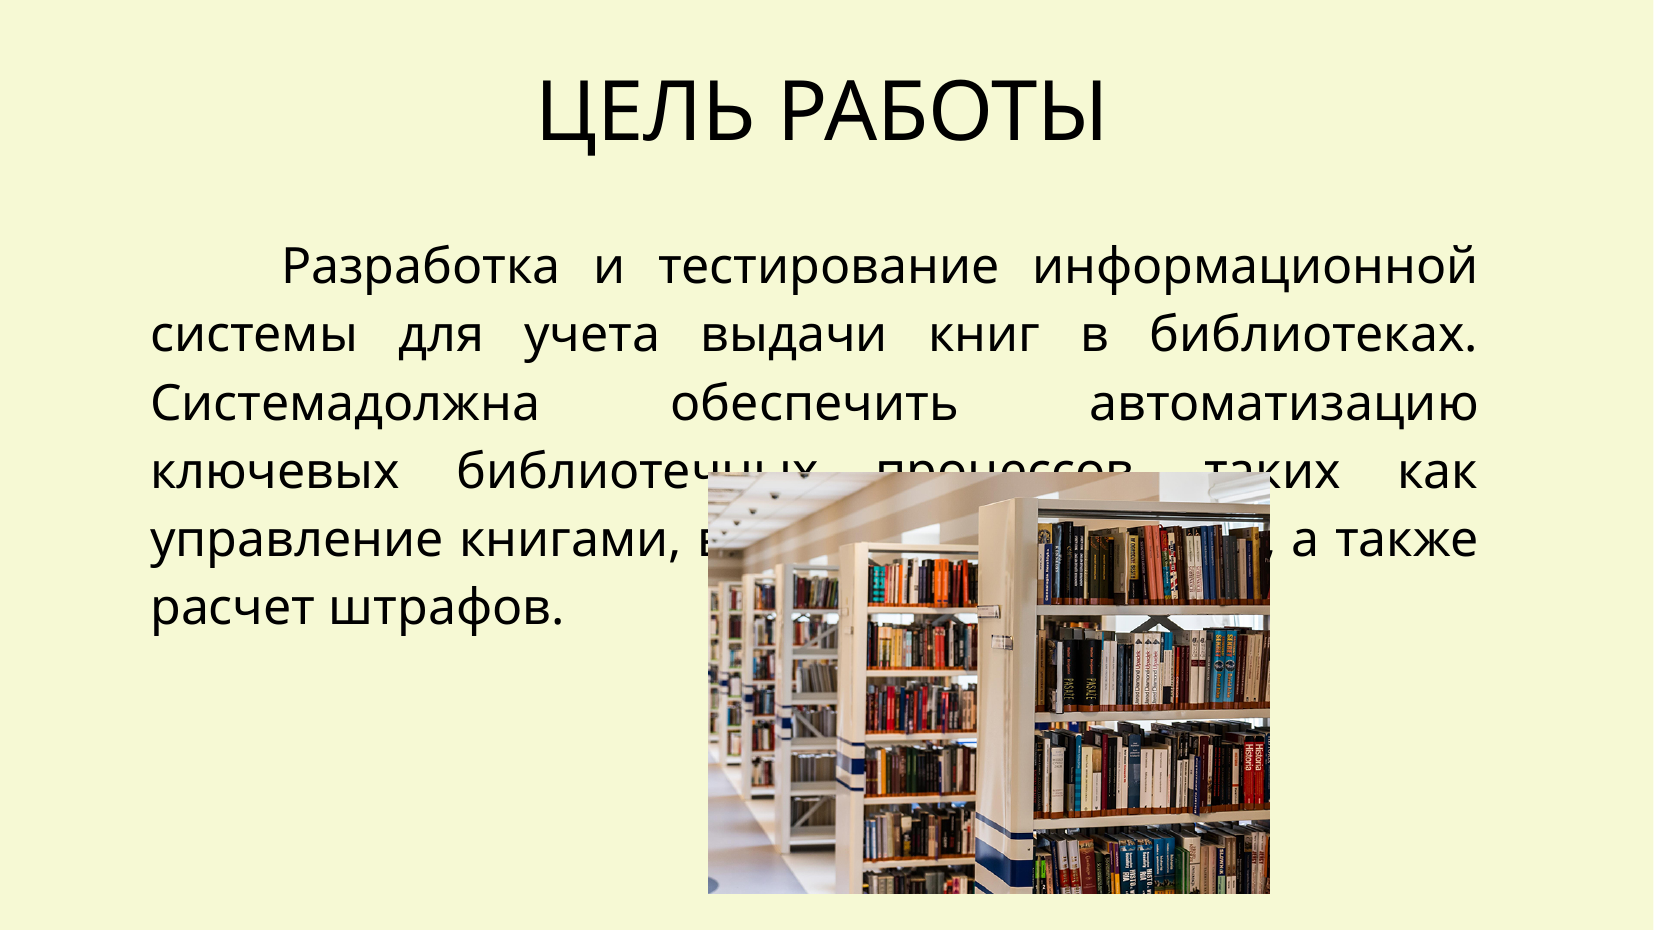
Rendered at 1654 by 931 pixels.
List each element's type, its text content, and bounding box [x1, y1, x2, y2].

text_box ЦЕЛЬ РАБОТЫ [521, 44, 1112, 152]
text_box Разработка и тестирование информационной системы для учета выдачи книг в библиотеках. Системадолжна обеспечить автоматизацию ключевых библиотечных процессов, таких как управление книгами, выдача и возврат книг, а также расчет штрафов. [135, 222, 1494, 514]
picture [708, 472, 1270, 894]
